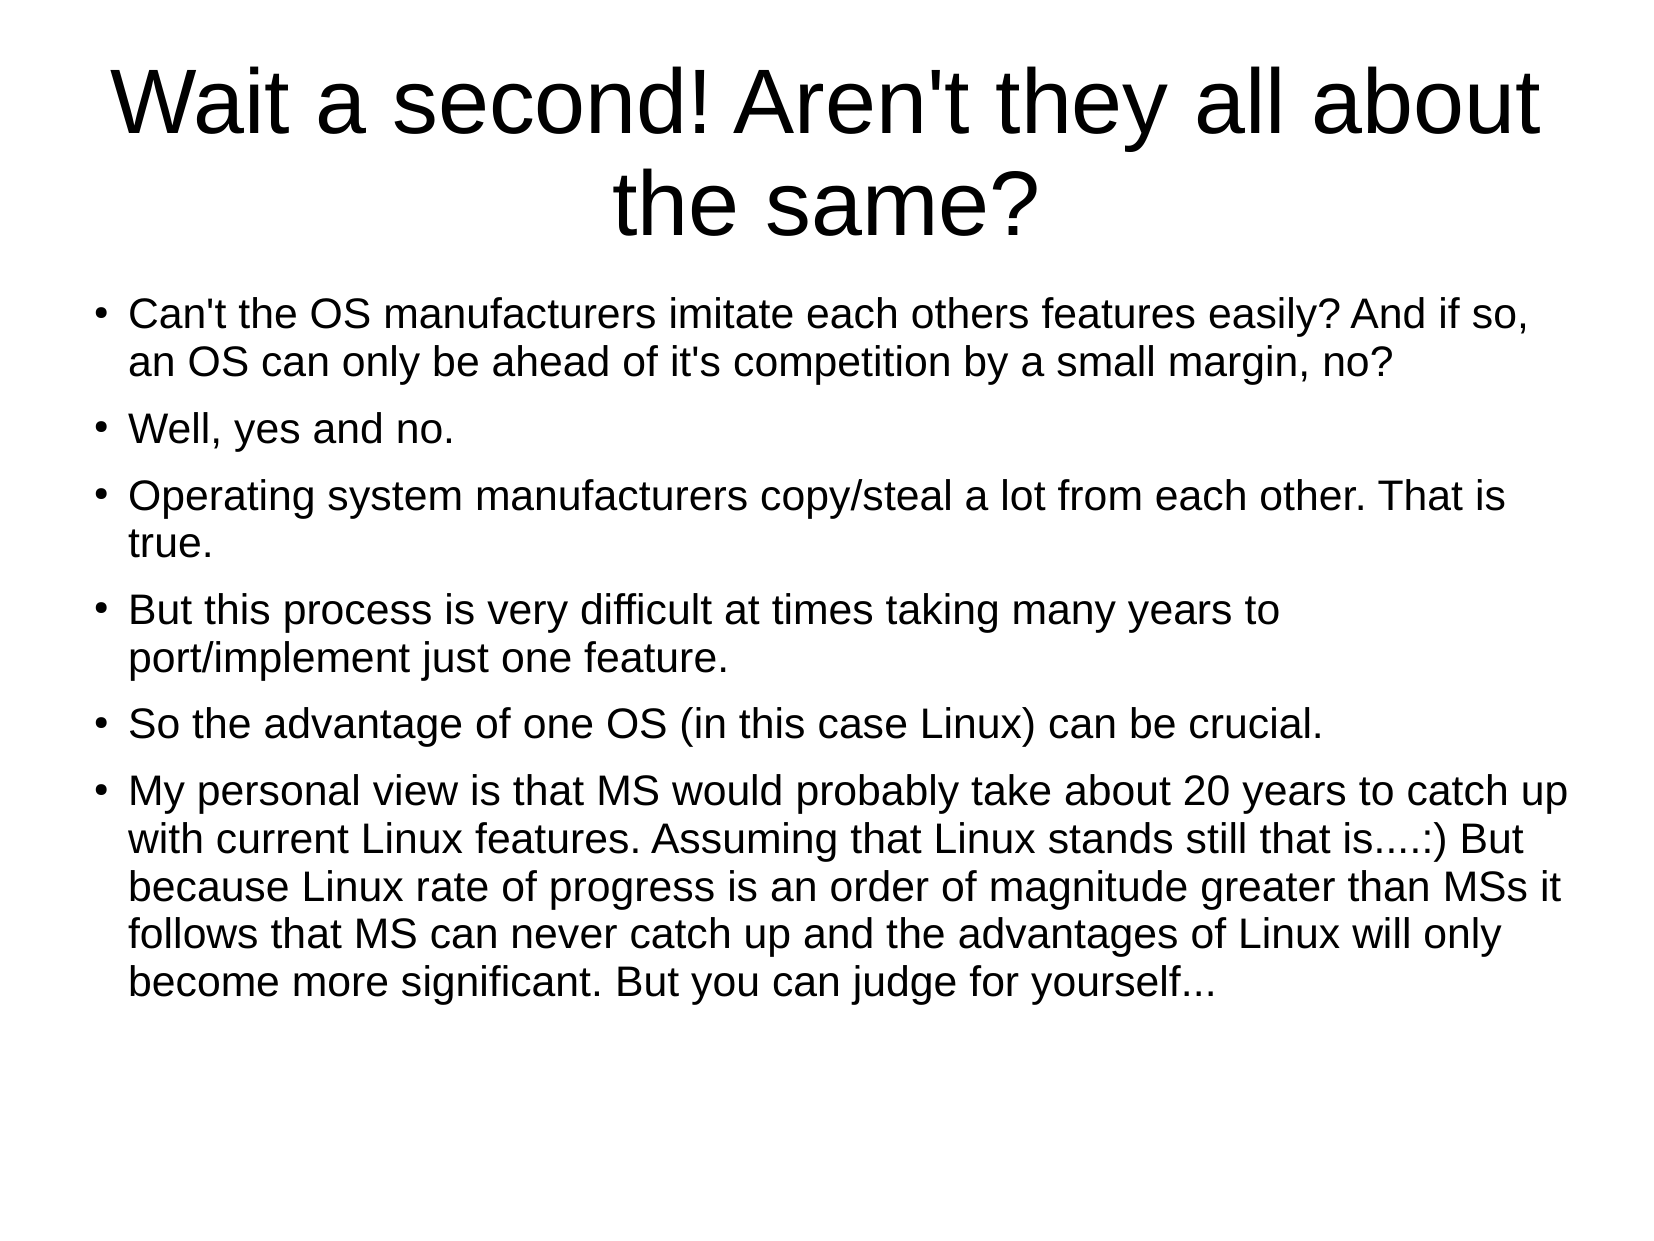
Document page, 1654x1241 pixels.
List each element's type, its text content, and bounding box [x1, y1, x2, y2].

list Can't the OS manufacturers imitate each others features easily? And if so, an OS can only be ahead of it's competition by a small margin, no? Well, yes and no. Operating system manufacturers copy/steal a lot from each other. That is true. But this process is very difficult at times taking many years to port/implement just one feature. So the advantage of one OS (in this case Linux) can be crucial. My personal view is that MS would probably take about 20 years to catch up with current Linux features. Assuming that Linux stands still that is....:) But because Linux rate of progress is an order of magnitude greater than MSs it follows that MS can never catch up and the advantages of Linux will only become more significant. But you can judge for yourself... [82, 290, 1571, 1010]
title Wait a second! Aren't they all about the same? [82, 49, 1571, 257]
